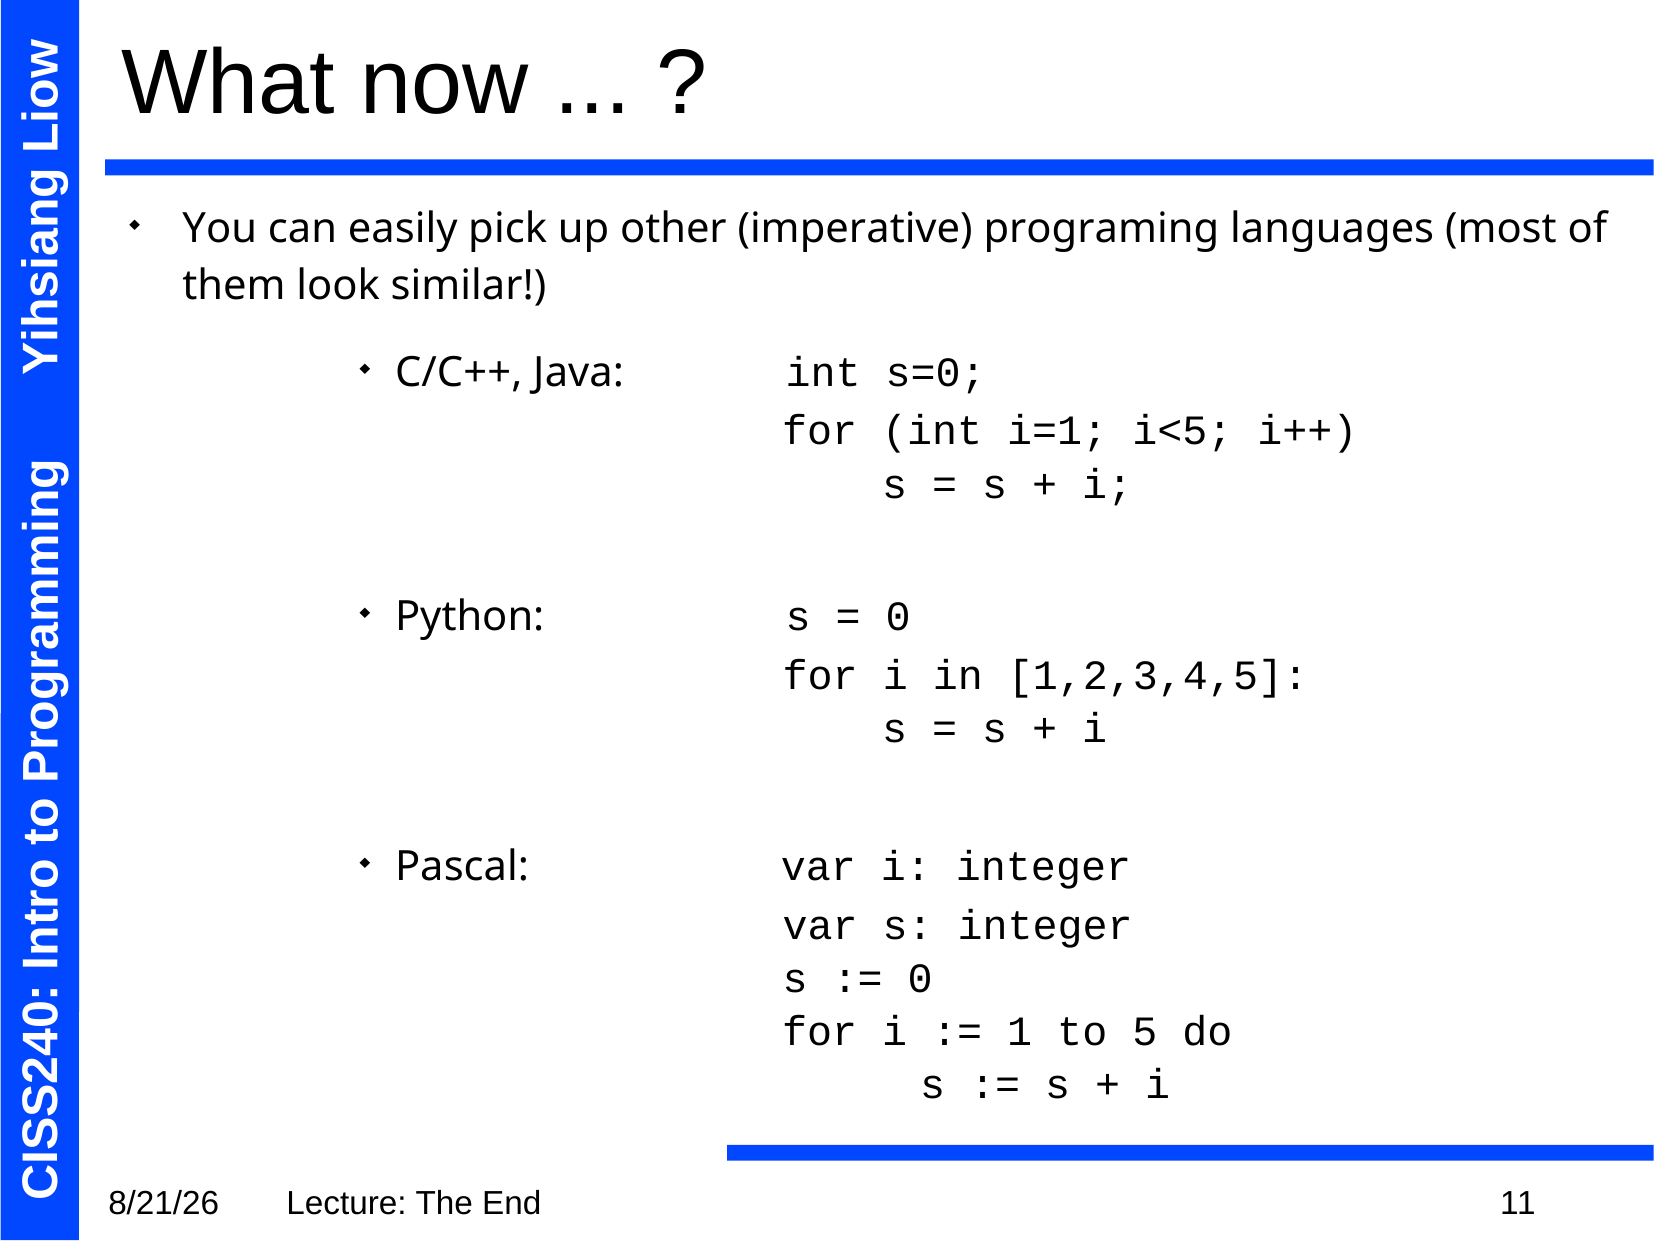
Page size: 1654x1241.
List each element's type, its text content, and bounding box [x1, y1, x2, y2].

title What now ... ? [121, 25, 1654, 138]
list You can easily pick up other (imperative) programing languages (most of them look similar!) C/C++, Java: int s=0; for (int i=1; i<5; i++) s = s + i; Python: s = 0 for i in [1,2,3,4,5]: s = s + i Pascal: var i: integer var s: integer s := 0 for i := 1 to 5 do s := s + i [111, 197, 1613, 1117]
